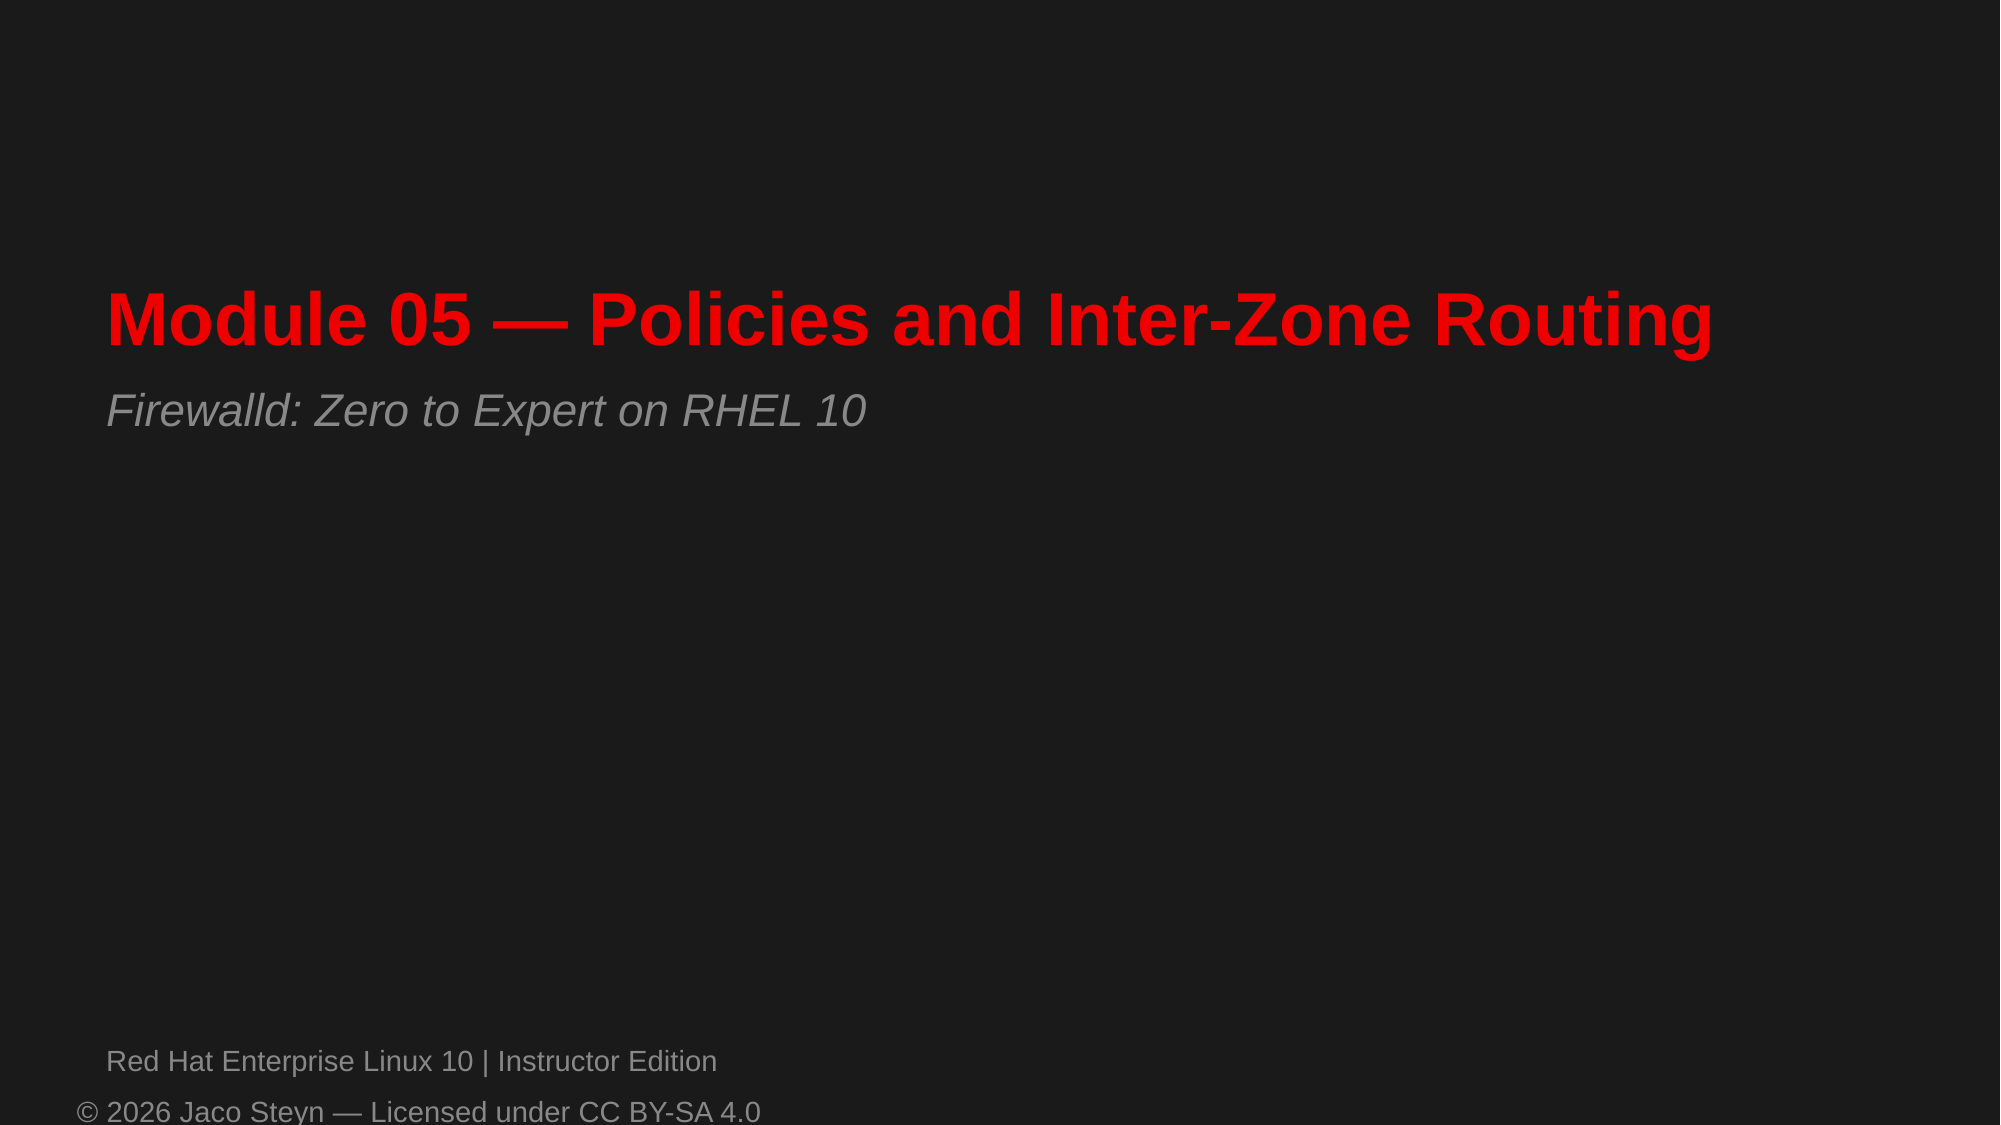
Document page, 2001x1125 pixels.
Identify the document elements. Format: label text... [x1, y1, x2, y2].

text_box © 2026 Jaco Steyn — Licensed under CC BY-SA 4.0 [59, 1083, 1942, 1120]
text_box Red Hat Enterprise Linux 10 | Instructor Edition [88, 1033, 1912, 1075]
text_box Module 05 — Policies and Inter-Zone Routing Firewalld: Zero to Expert on RHEL 10 [88, 265, 1912, 562]
